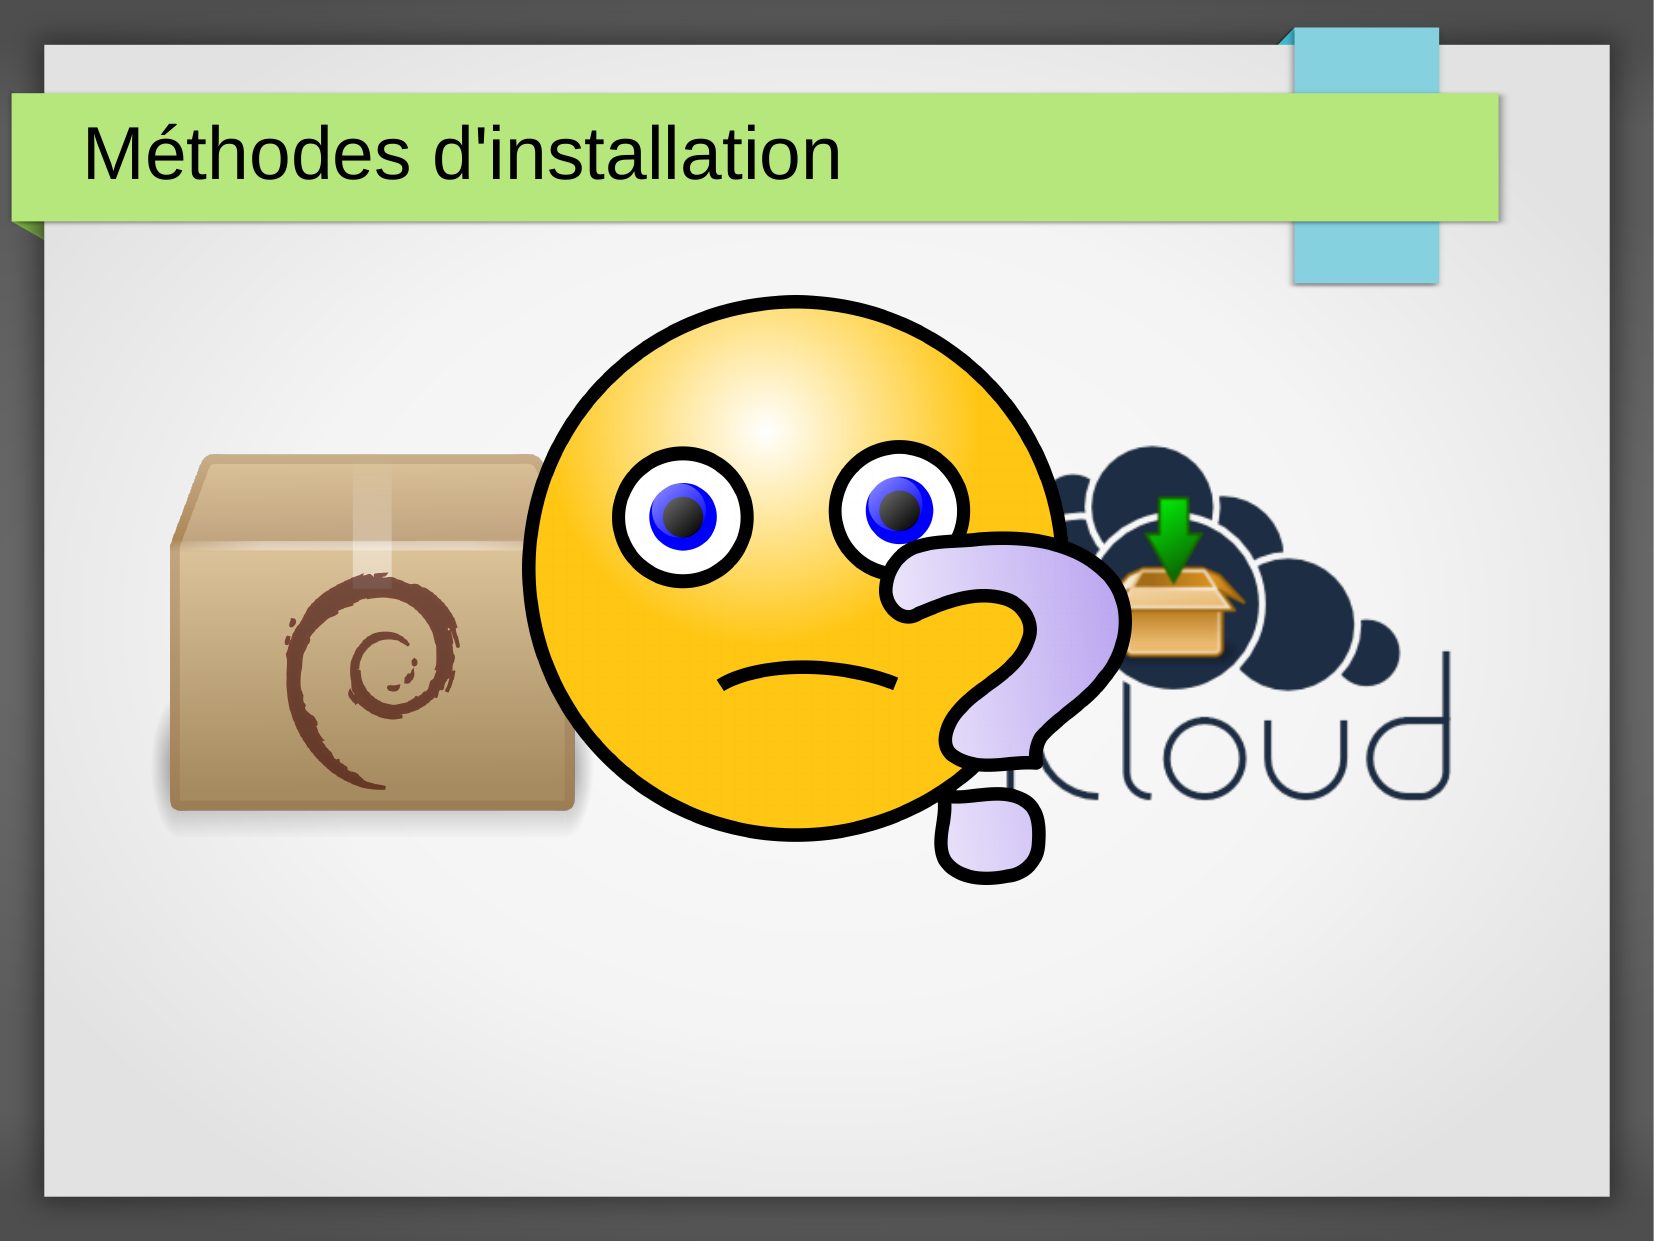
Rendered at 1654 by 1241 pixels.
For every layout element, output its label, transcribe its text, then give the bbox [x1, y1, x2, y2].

picture [0, 0, 1654, 1241]
title Méthodes d'installation [82, 94, 1264, 213]
